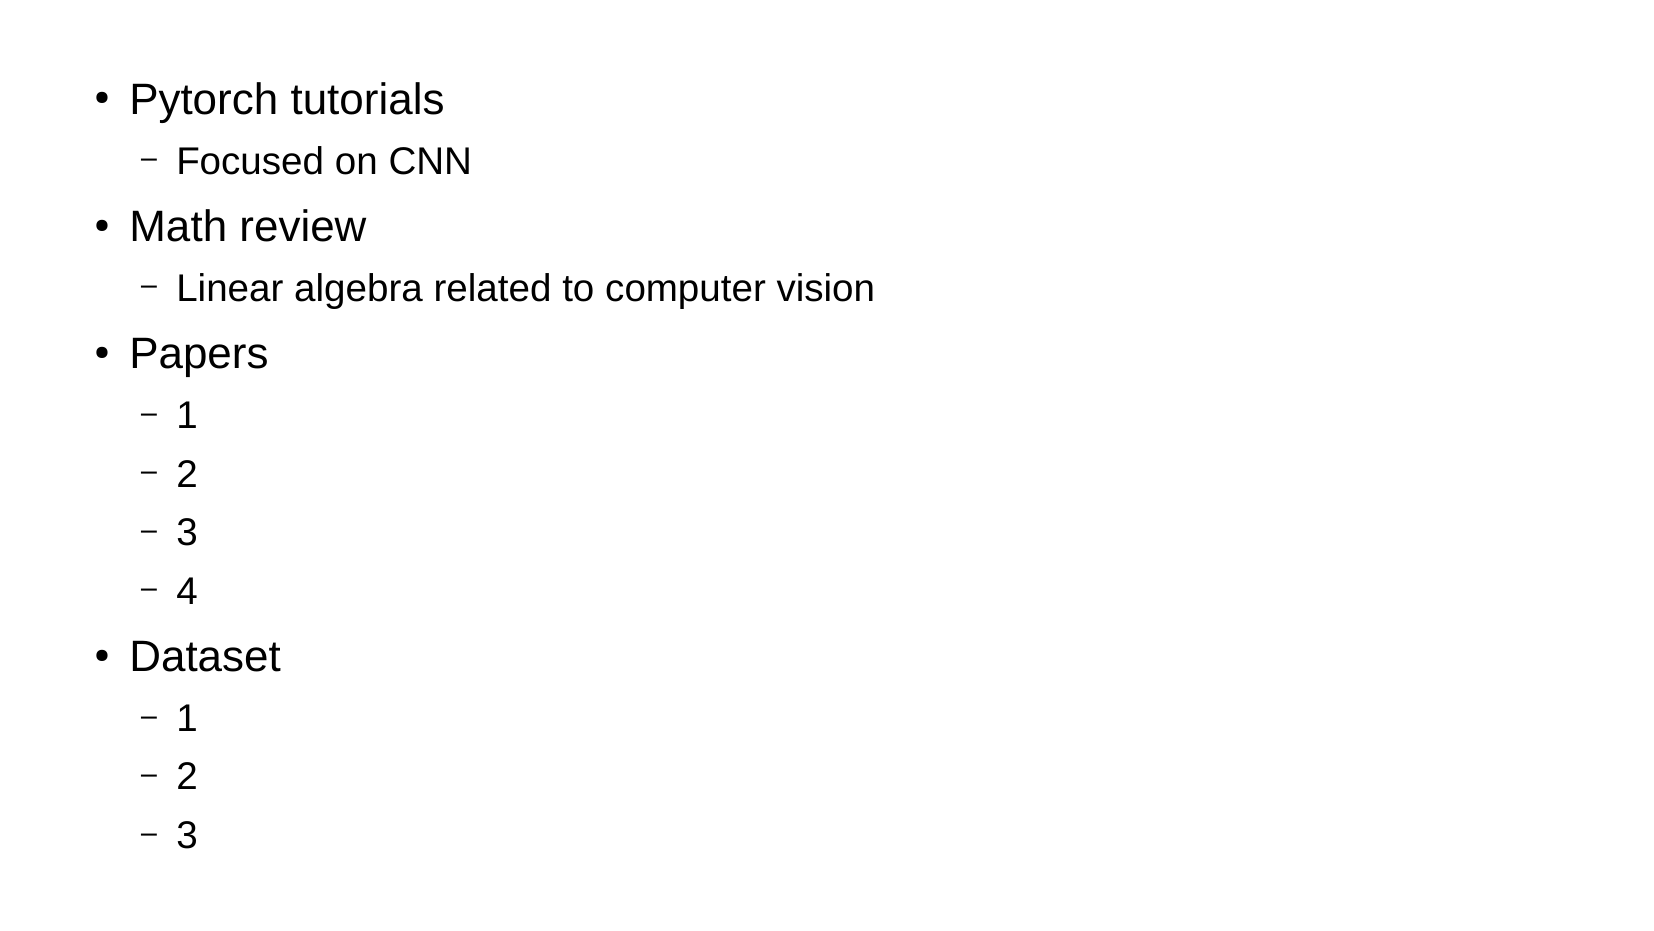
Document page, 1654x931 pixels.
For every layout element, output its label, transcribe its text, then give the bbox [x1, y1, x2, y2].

list Pytorch tutorials Focused on CNN Math review Linear algebra related to computer vision Papers 1 2 3 4 Dataset 1 2 3 [82, 75, 1571, 863]
